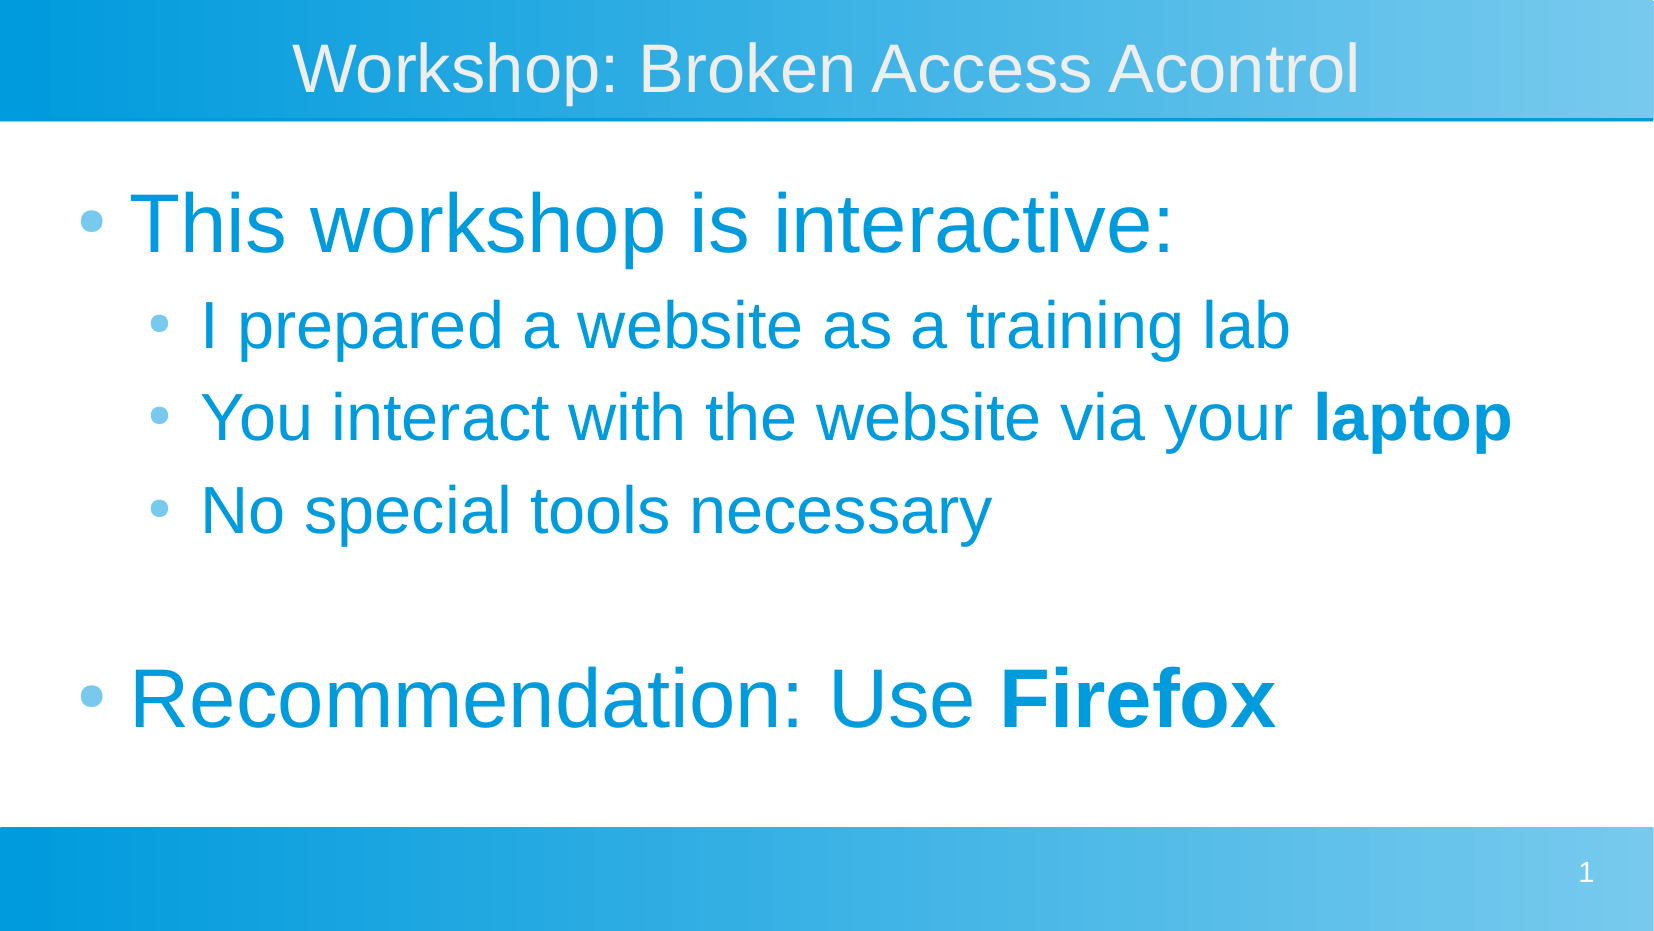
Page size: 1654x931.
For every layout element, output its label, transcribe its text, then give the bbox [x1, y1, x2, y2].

title Workshop: Broken Access Acontrol [59, 29, 1595, 108]
list This workshop is interactive: I prepared a website as a training lab You interact with the website via your laptop No special tools necessary Recommendation: Use Firefox [59, 177, 1595, 768]
